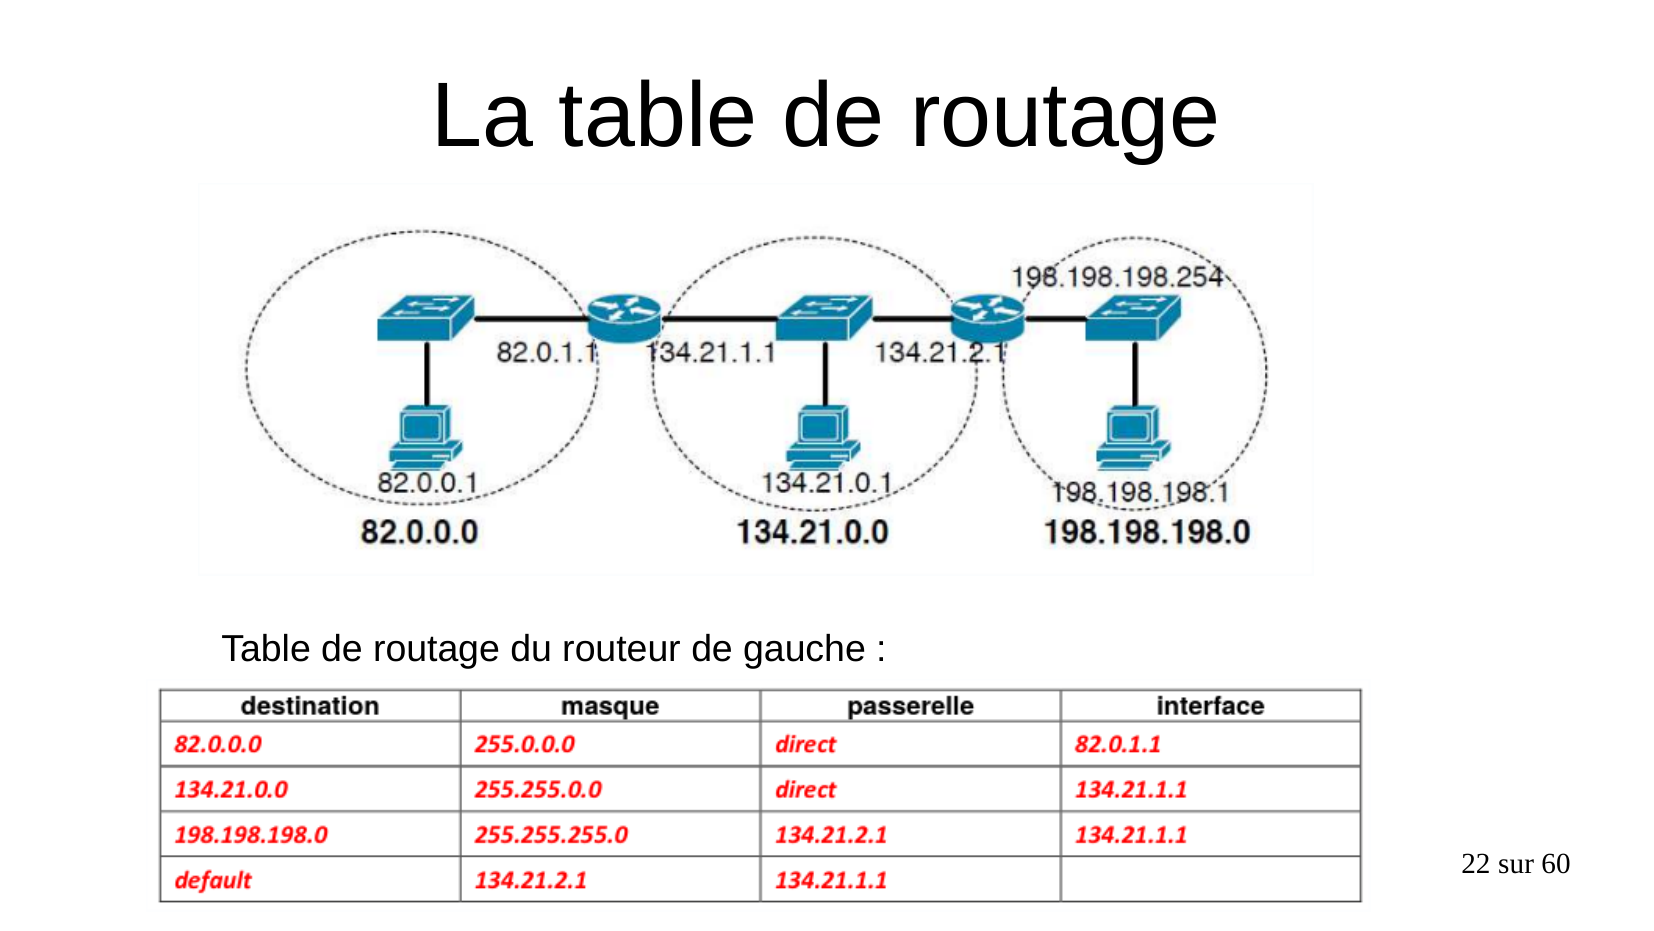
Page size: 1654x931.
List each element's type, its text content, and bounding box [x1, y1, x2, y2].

title La table de routage [82, 37, 1571, 193]
picture [198, 183, 1314, 576]
text_box Table de routage du routeur de gauche : [206, 620, 902, 677]
picture [146, 679, 1374, 912]
